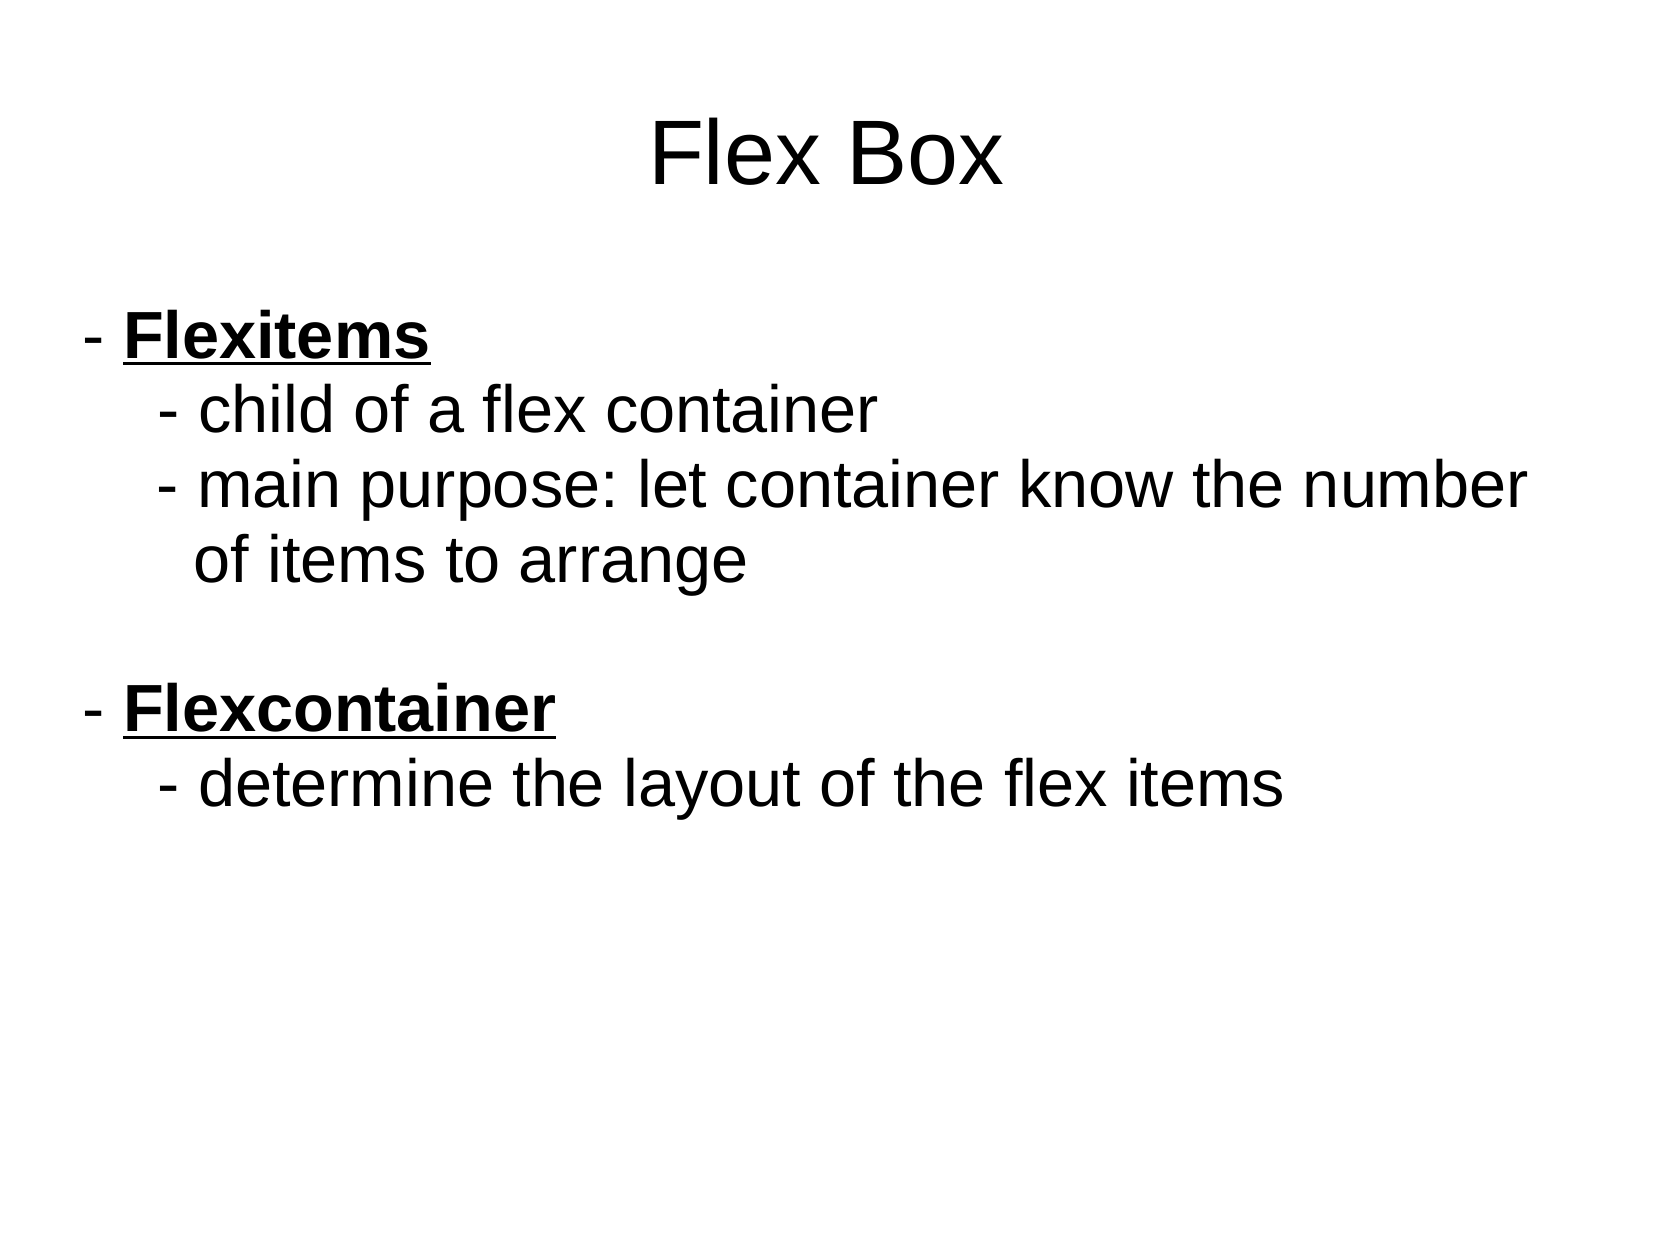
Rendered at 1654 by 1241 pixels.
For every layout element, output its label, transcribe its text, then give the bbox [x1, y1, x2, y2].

title Flex Box [82, 49, 1571, 237]
subtitle - Flexitems - child of a flex container - main purpose: let container know the number of items to arrange - Flexcontainer - determine the layout of the flex items [82, 237, 1571, 957]
